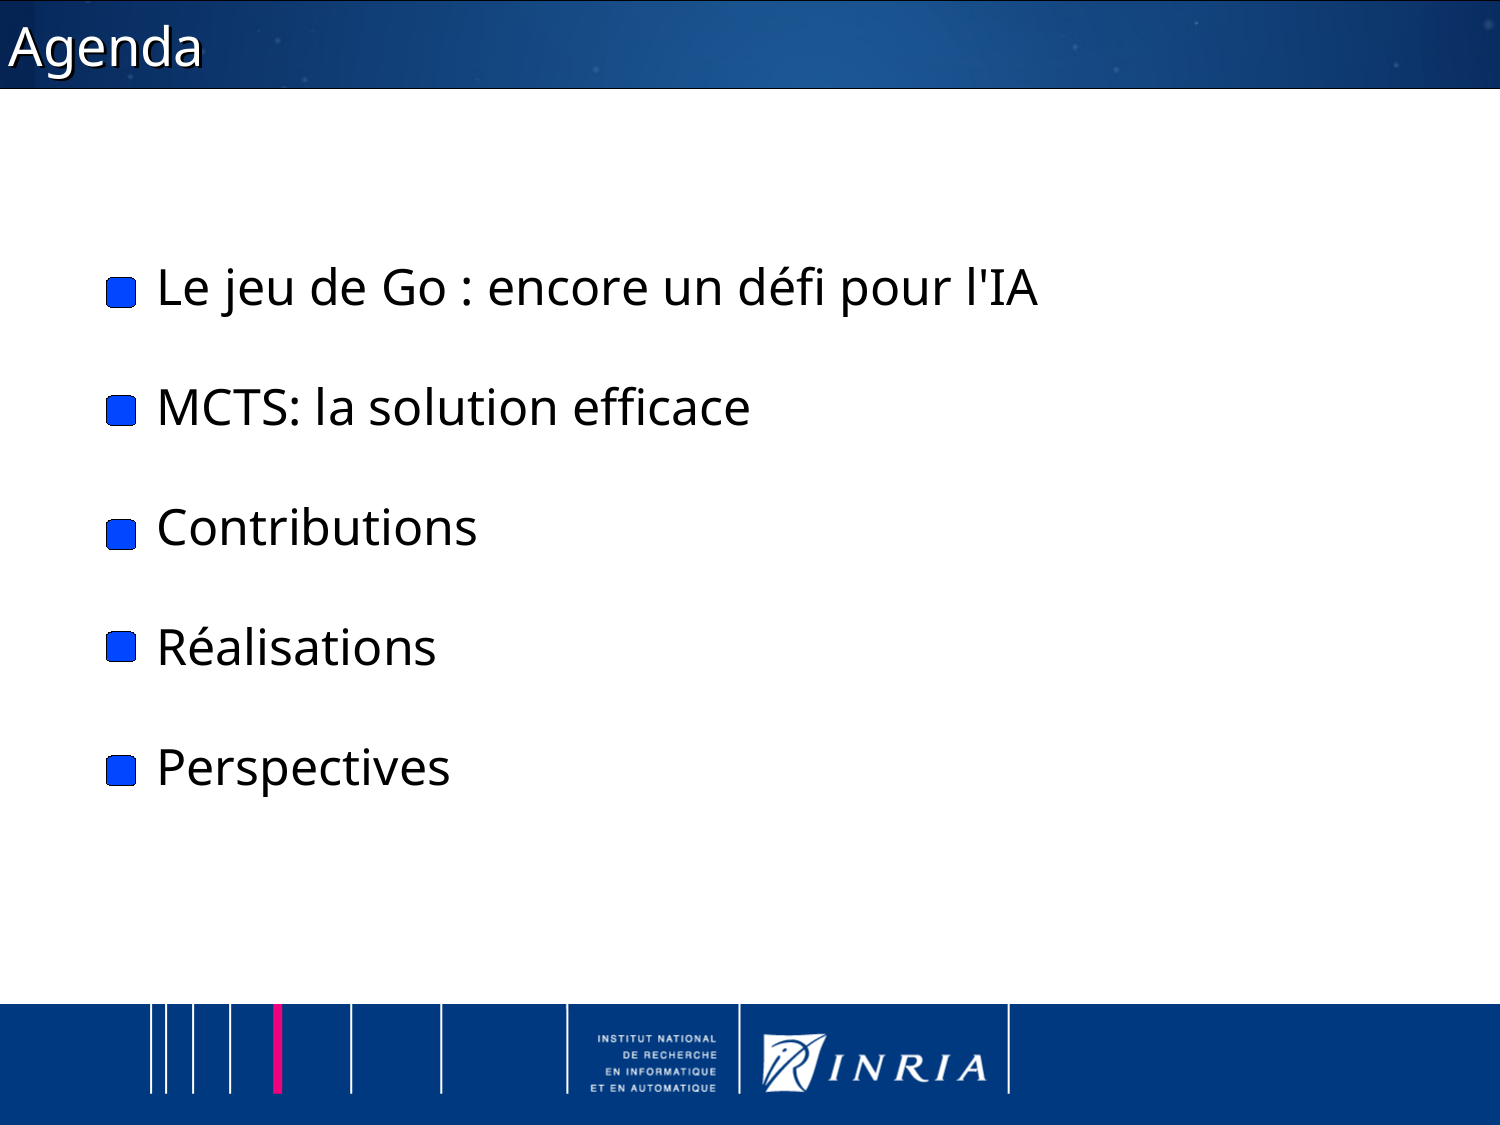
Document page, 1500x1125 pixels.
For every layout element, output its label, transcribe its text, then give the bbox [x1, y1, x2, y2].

text_box [106, 395, 136, 426]
text_box [106, 277, 136, 308]
picture [0, 1004, 1500, 1125]
text_box [106, 755, 136, 786]
text_box Le jeu de Go : encore un défi pour l'IA MCTS: la solution efficace Contributions Réalisations Perspectives [141, 248, 1471, 863]
text_box [106, 519, 136, 550]
text_box [106, 631, 136, 662]
text_box Agenda [0, 0, 1500, 89]
